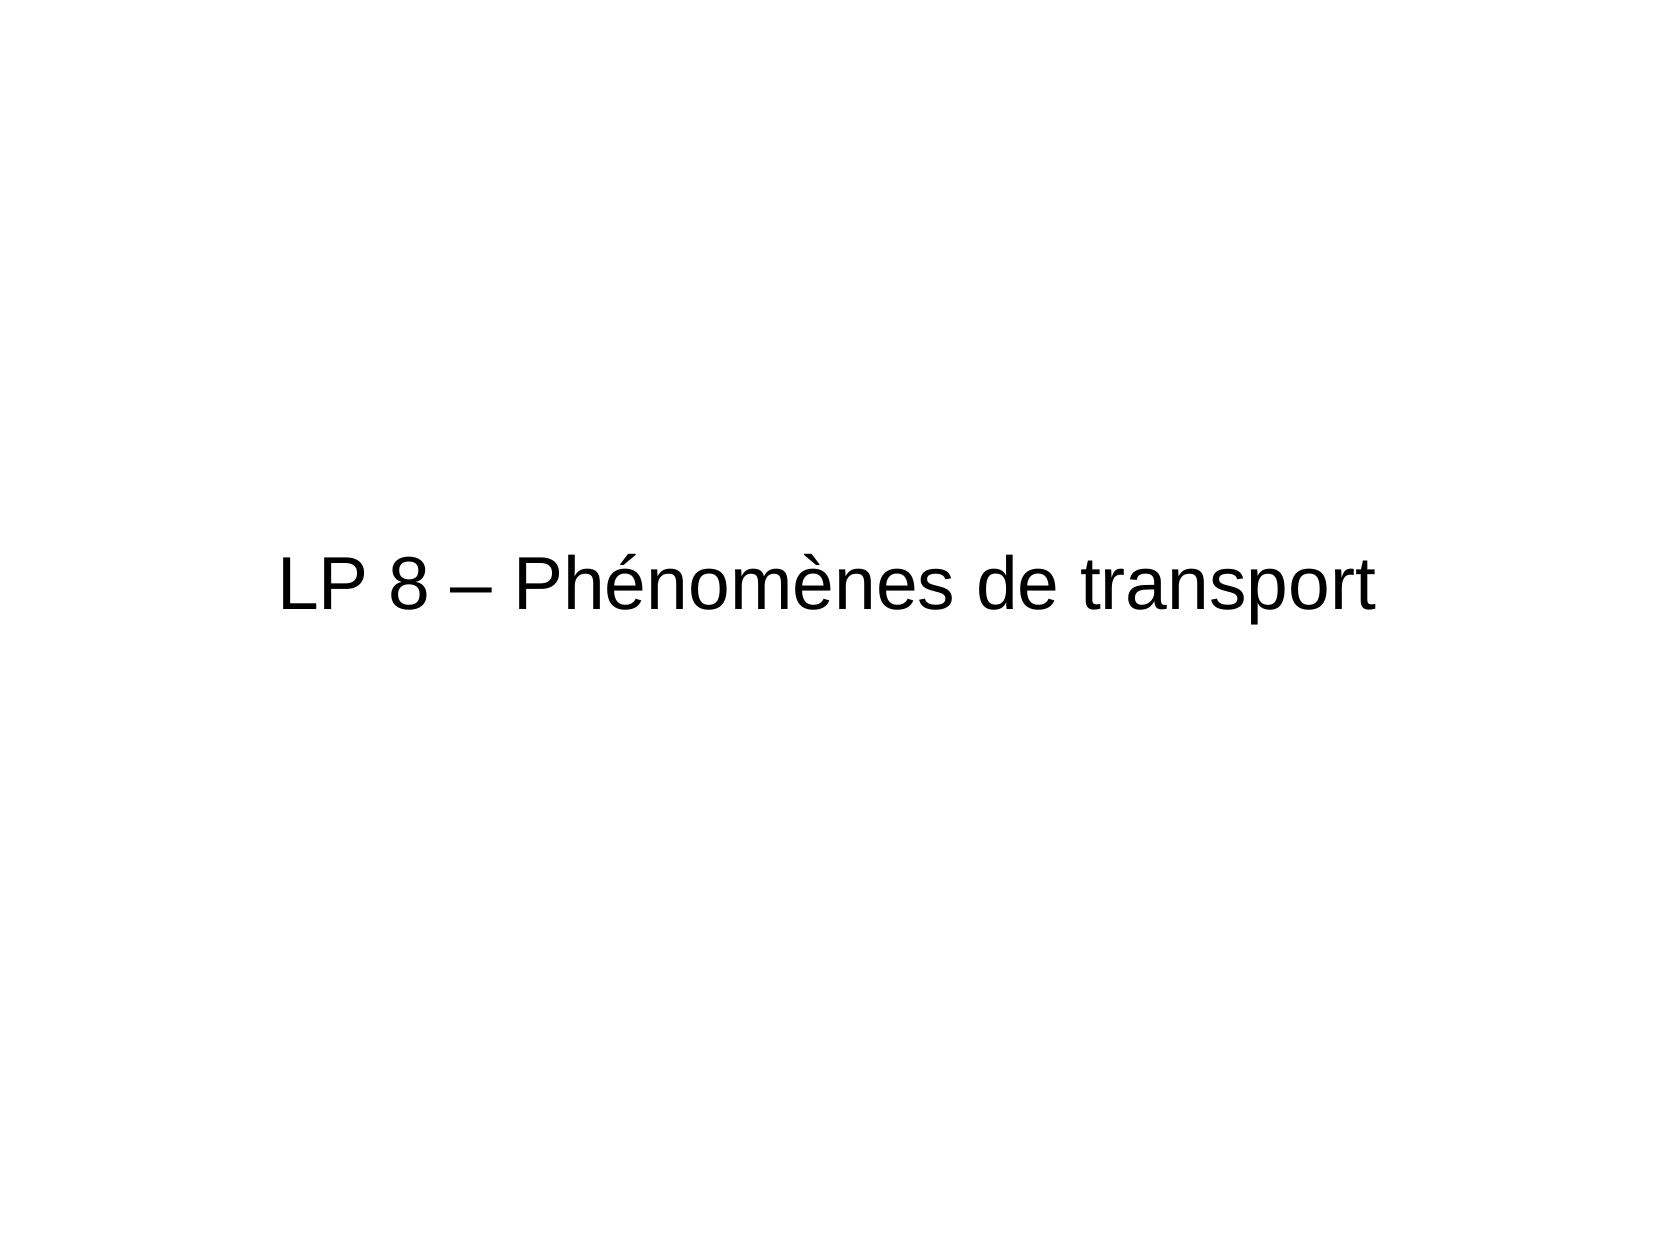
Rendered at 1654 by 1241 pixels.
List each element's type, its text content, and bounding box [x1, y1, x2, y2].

title LP 8 – Phénomènes de transport [82, 480, 1571, 688]
